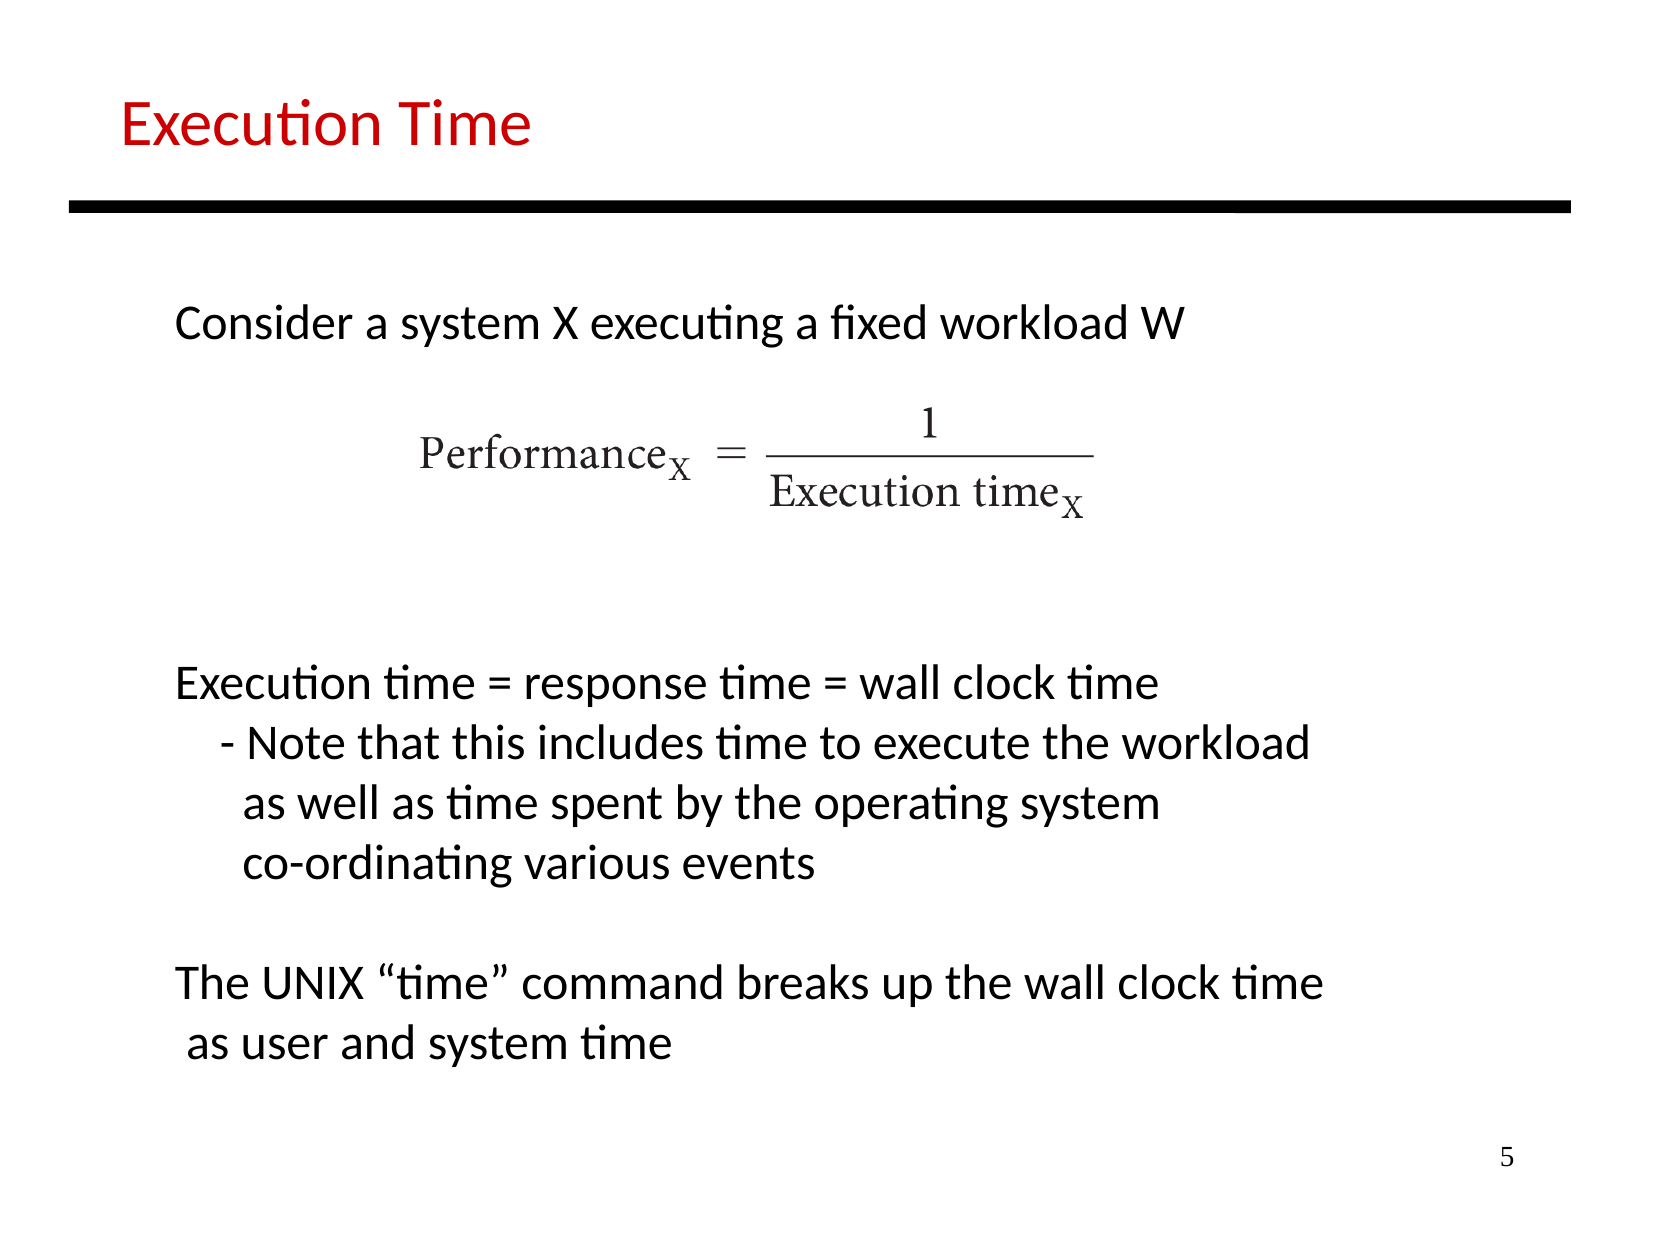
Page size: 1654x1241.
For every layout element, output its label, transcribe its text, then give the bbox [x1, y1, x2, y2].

text_box Consider a system X executing a fixed workload W Execution time = response time = wall clock time - Note that this includes time to execute the workload as well as time spent by the operating system co-ordinating various events The UNIX “time” command breaks up the wall clock time as user and system time [159, 282, 1340, 1078]
picture [395, 374, 1126, 542]
slide_number <number> [1185, 1129, 1530, 1213]
text_box Execution Time [105, 71, 548, 167]
